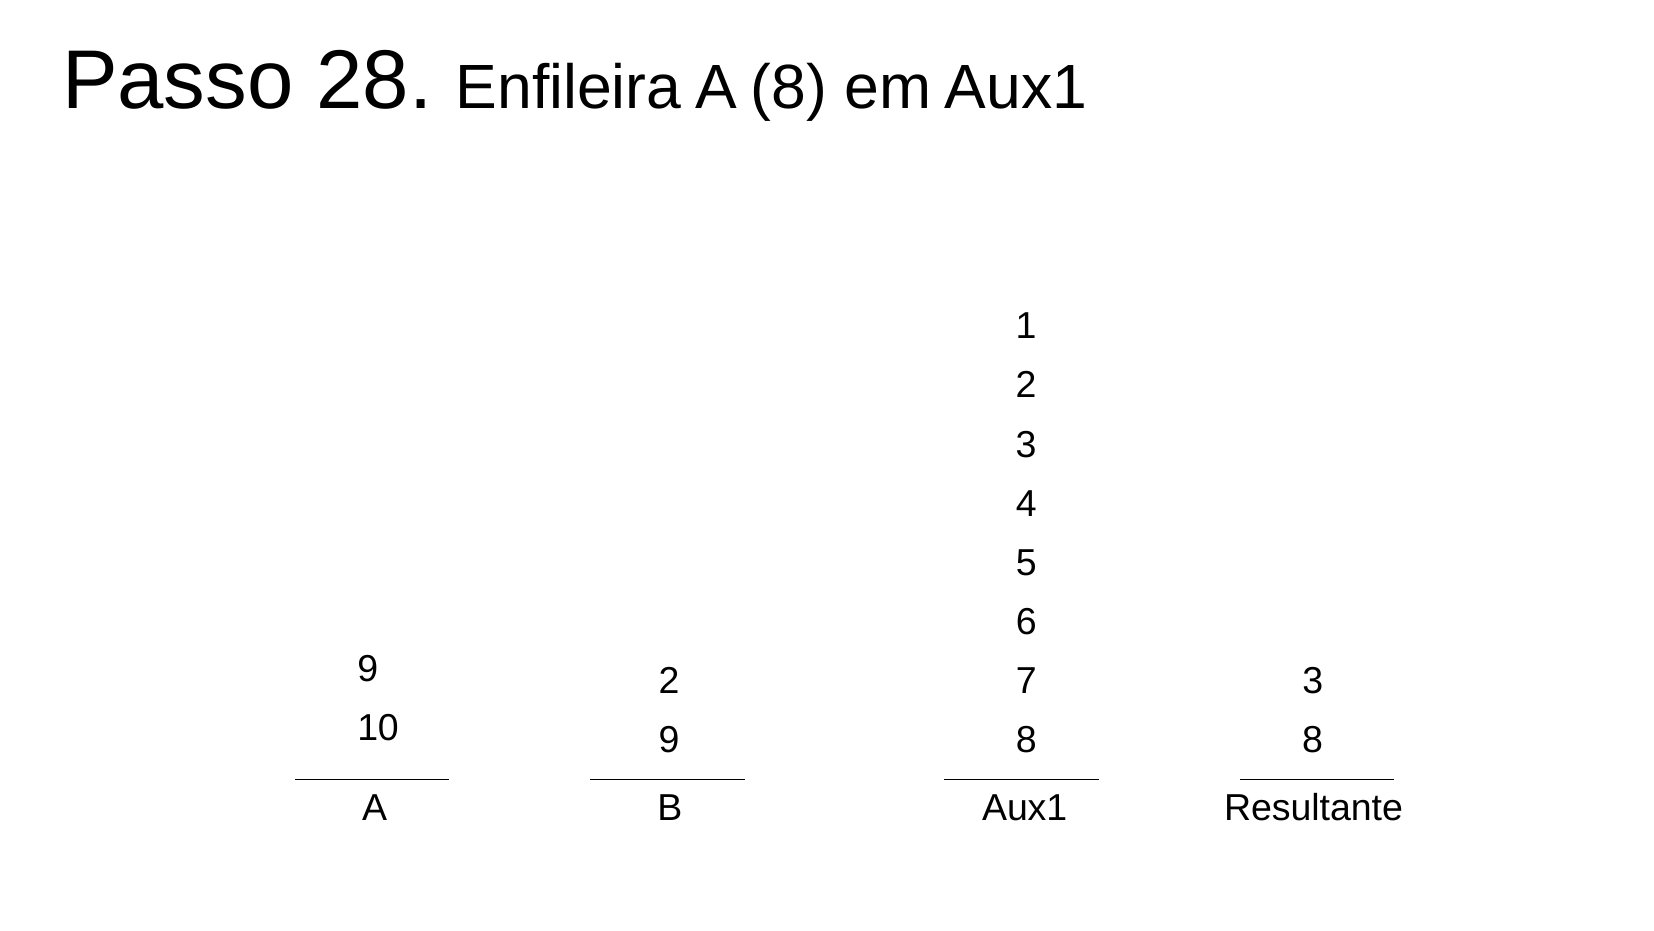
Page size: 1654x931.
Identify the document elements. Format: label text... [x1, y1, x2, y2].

text_box Passo 28. Enfileira A (8) em Aux1 [47, 25, 1607, 274]
text_box 2 [643, 651, 695, 709]
text_box 2 [1000, 356, 1052, 414]
text_box B [642, 780, 698, 837]
text_box 4 [1000, 474, 1052, 532]
text_box 8 [1001, 710, 1052, 768]
text_box 5 [1001, 533, 1052, 591]
text_box 9 [342, 640, 393, 697]
text_box Aux1 [967, 780, 1083, 837]
text_box 3 [1000, 415, 1052, 473]
text_box 8 [1287, 710, 1338, 768]
text_box 9 [643, 710, 695, 768]
text_box 6 [1001, 592, 1052, 650]
text_box 7 [1001, 651, 1052, 709]
text_box 3 [1287, 651, 1338, 709]
text_box 1 [1000, 297, 1052, 355]
text_box Resultante [1209, 779, 1418, 837]
text_box 10 [342, 699, 426, 756]
text_box A [347, 779, 508, 837]
